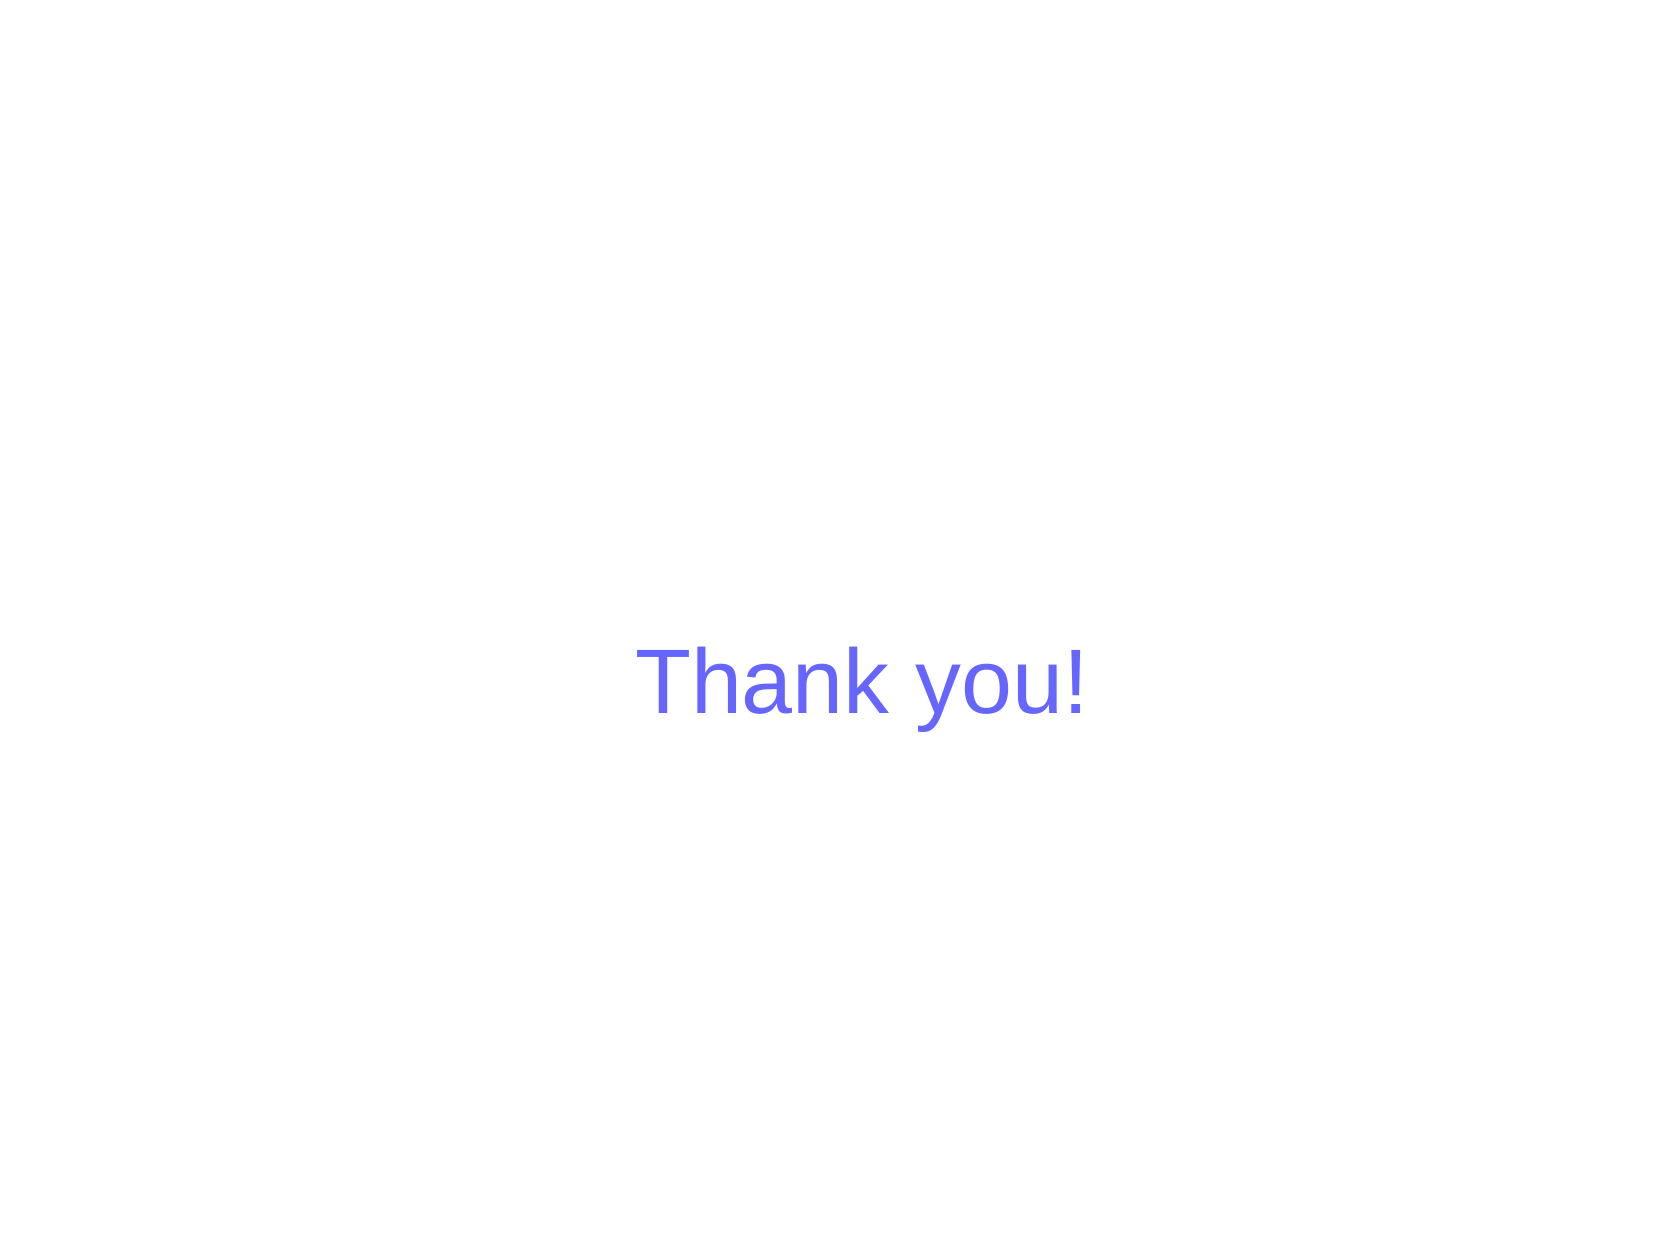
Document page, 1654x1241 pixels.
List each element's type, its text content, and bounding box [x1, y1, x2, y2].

list Thank you! [82, 290, 1571, 1109]
